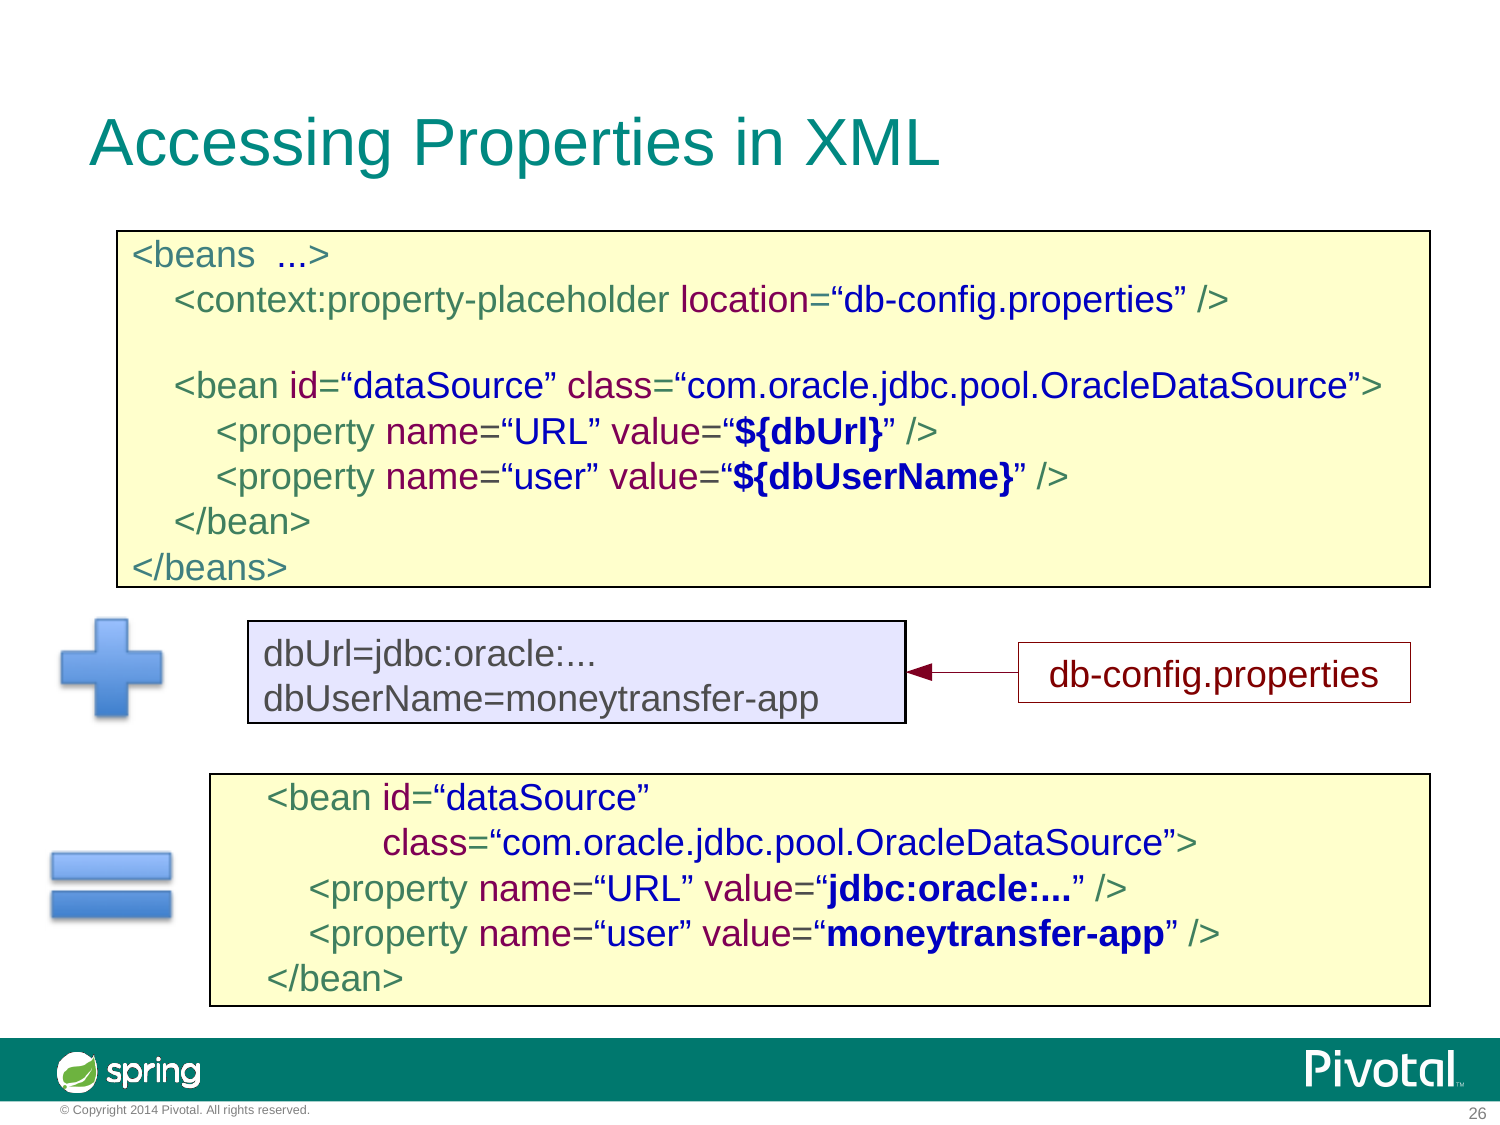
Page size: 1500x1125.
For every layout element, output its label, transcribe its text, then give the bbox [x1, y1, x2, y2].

text_box <beans ...> <context:property-placeholder location=“db-config.properties” /> <bean id=“dataSource” class=“com.oracle.jdbc.pool.OracleDataSource”> <property name=“URL” value=“${dbUrl}” /> <property name=“user” value=“${dbUserName}” /> </bean> </beans> [117, 230, 1430, 588]
title Accessing Properties in XML [75, 45, 1426, 233]
picture [44, 849, 180, 931]
text_box <bean id=“dataSource” class=“com.oracle.jdbc.pool.OracleDataSource”> <property name=“URL” value=“jdbc:oracle:...” /> <property name=“user” value=“moneytransfer-app” /> </bean> [210, 774, 1430, 1006]
picture [1306, 1050, 1464, 1087]
text_box dbUrl=jdbc:oracle:... dbUserName=moneytransfer-app [248, 621, 906, 723]
picture [32, 1041, 210, 1103]
picture [53, 615, 171, 729]
text_box db-config.properties [1018, 642, 1411, 703]
